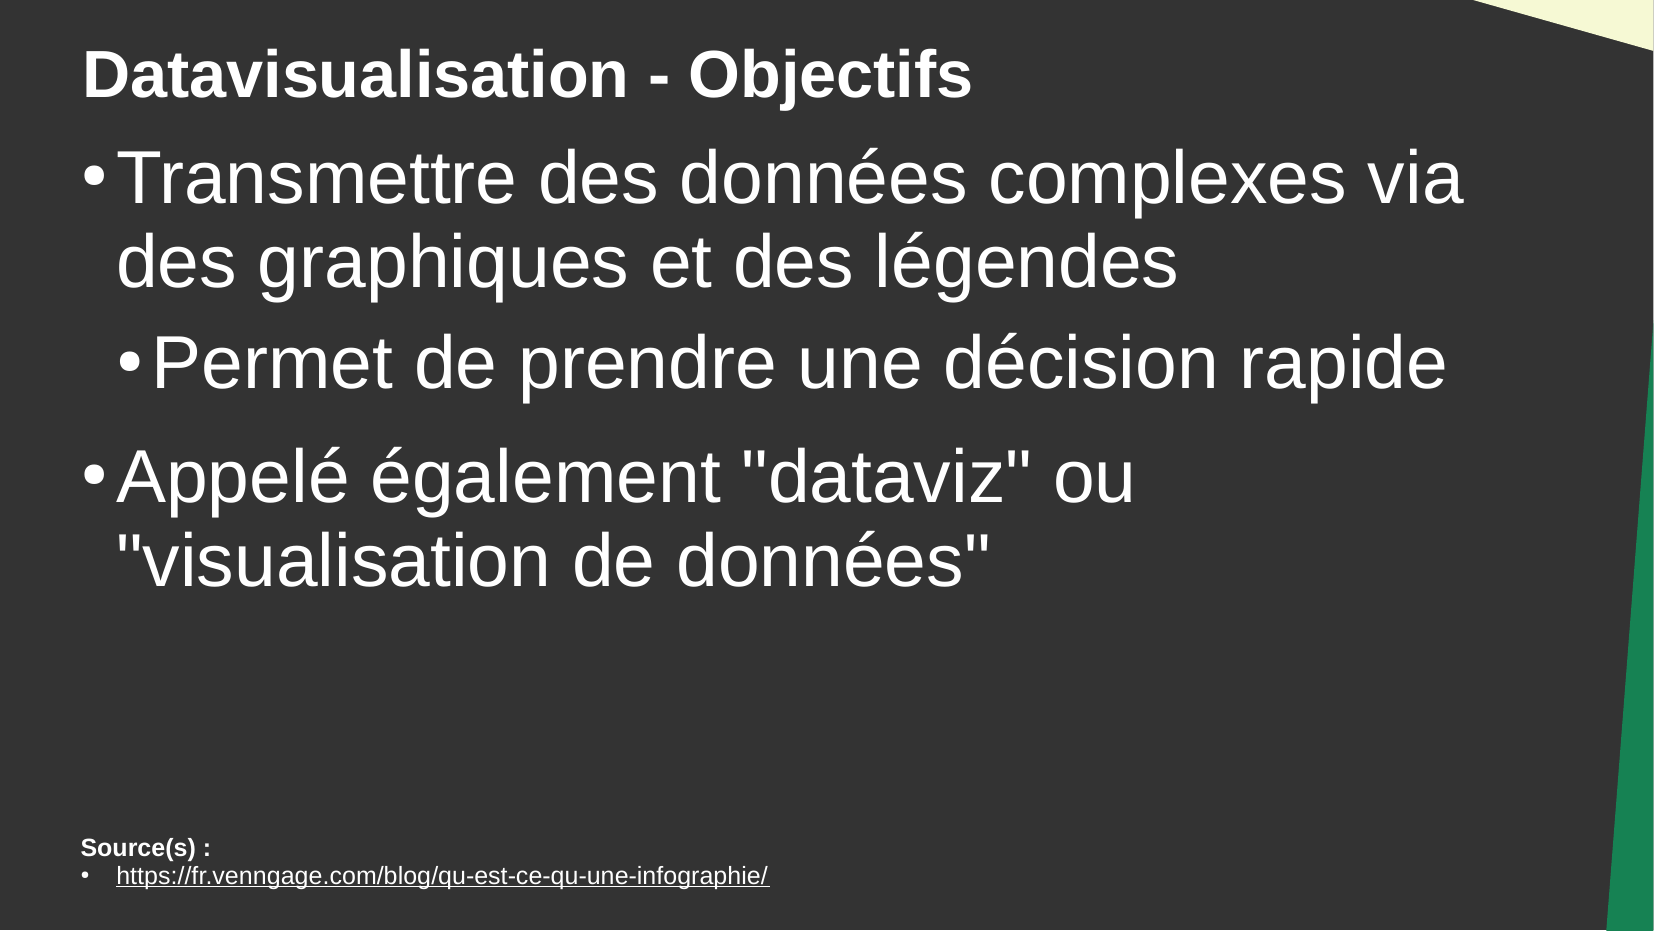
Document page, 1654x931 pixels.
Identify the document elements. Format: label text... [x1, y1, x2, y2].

text_box [1473, 0, 1654, 52]
title Datavisualisation - Objectifs [82, 37, 1571, 122]
text_box Source(s) : https://fr.venngage.com/blog/qu-est-ce-qu-une-infographie/ [65, 826, 1483, 926]
text_box [1606, 313, 1654, 931]
list Transmettre des données complexes via des graphiques et des légendes Permet de prendre une décision rapide Appelé également "dataviz" ou "visualisation de données" [80, 135, 1560, 762]
